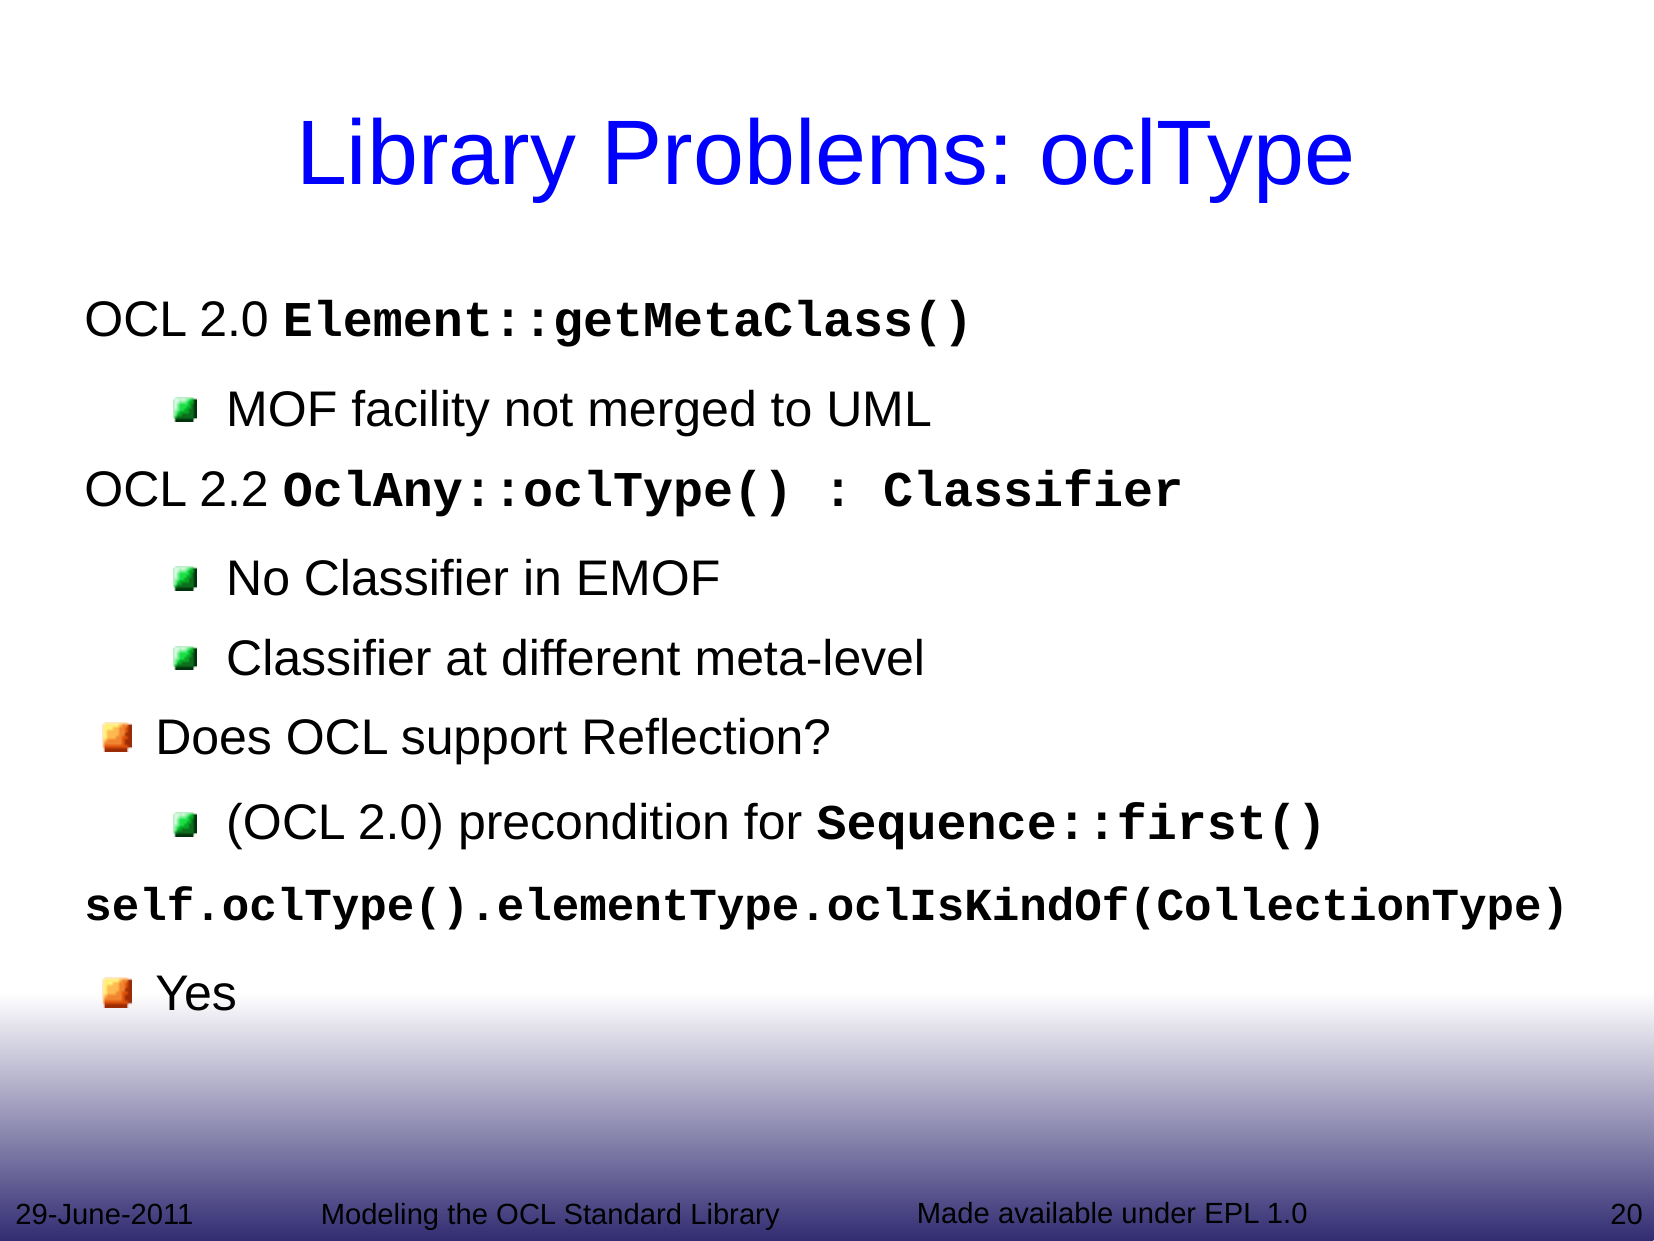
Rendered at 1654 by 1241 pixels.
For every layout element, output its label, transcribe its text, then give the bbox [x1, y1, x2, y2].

title Library Problems: oclType [82, 49, 1571, 257]
list OCL 2.0 Element::getMetaClass() MOF facility not merged to UML OCL 2.2 OclAny::oclType() : Classifier No Classifier in EMOF Classifier at different meta-level Does OCL support Reflection? (OCL 2.0) precondition for Sequence::first() self.oclType().elementType.oclIsKindOf(CollectionType) Yes [84, 291, 1573, 1111]
